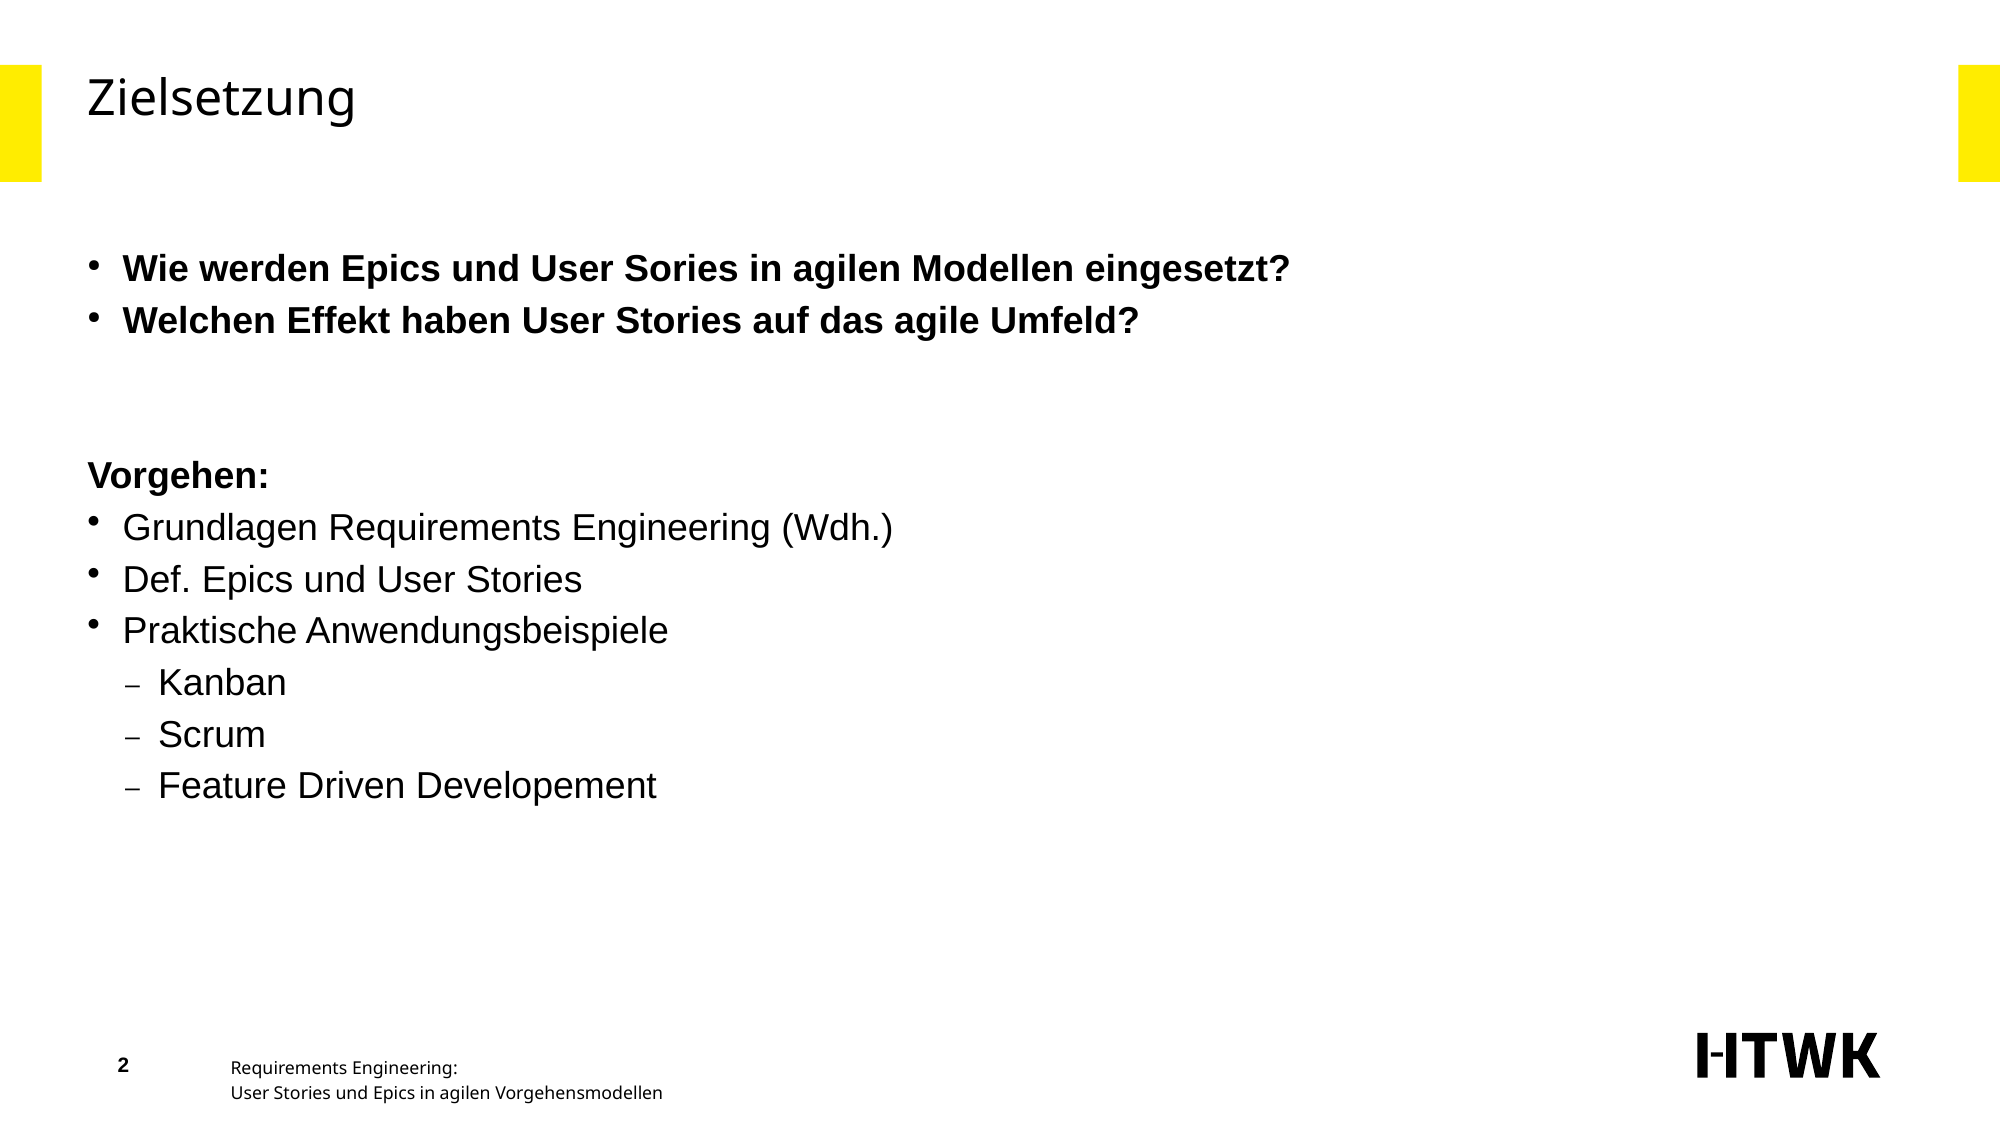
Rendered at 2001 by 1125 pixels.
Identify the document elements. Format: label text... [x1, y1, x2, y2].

title Zielsetzung [87, 60, 1412, 178]
text_box Wie werden Epics und User Sories in agilen Modellen eingesetzt? Welchen Effekt haben User Stories auf das agile Umfeld? Vorgehen: Grundlagen Requirements Engineering (Wdh.) Def. Epics und User Stories Praktische Anwendungsbeispiele Kanban Scrum Feature Driven Developement [87, 237, 1411, 1002]
